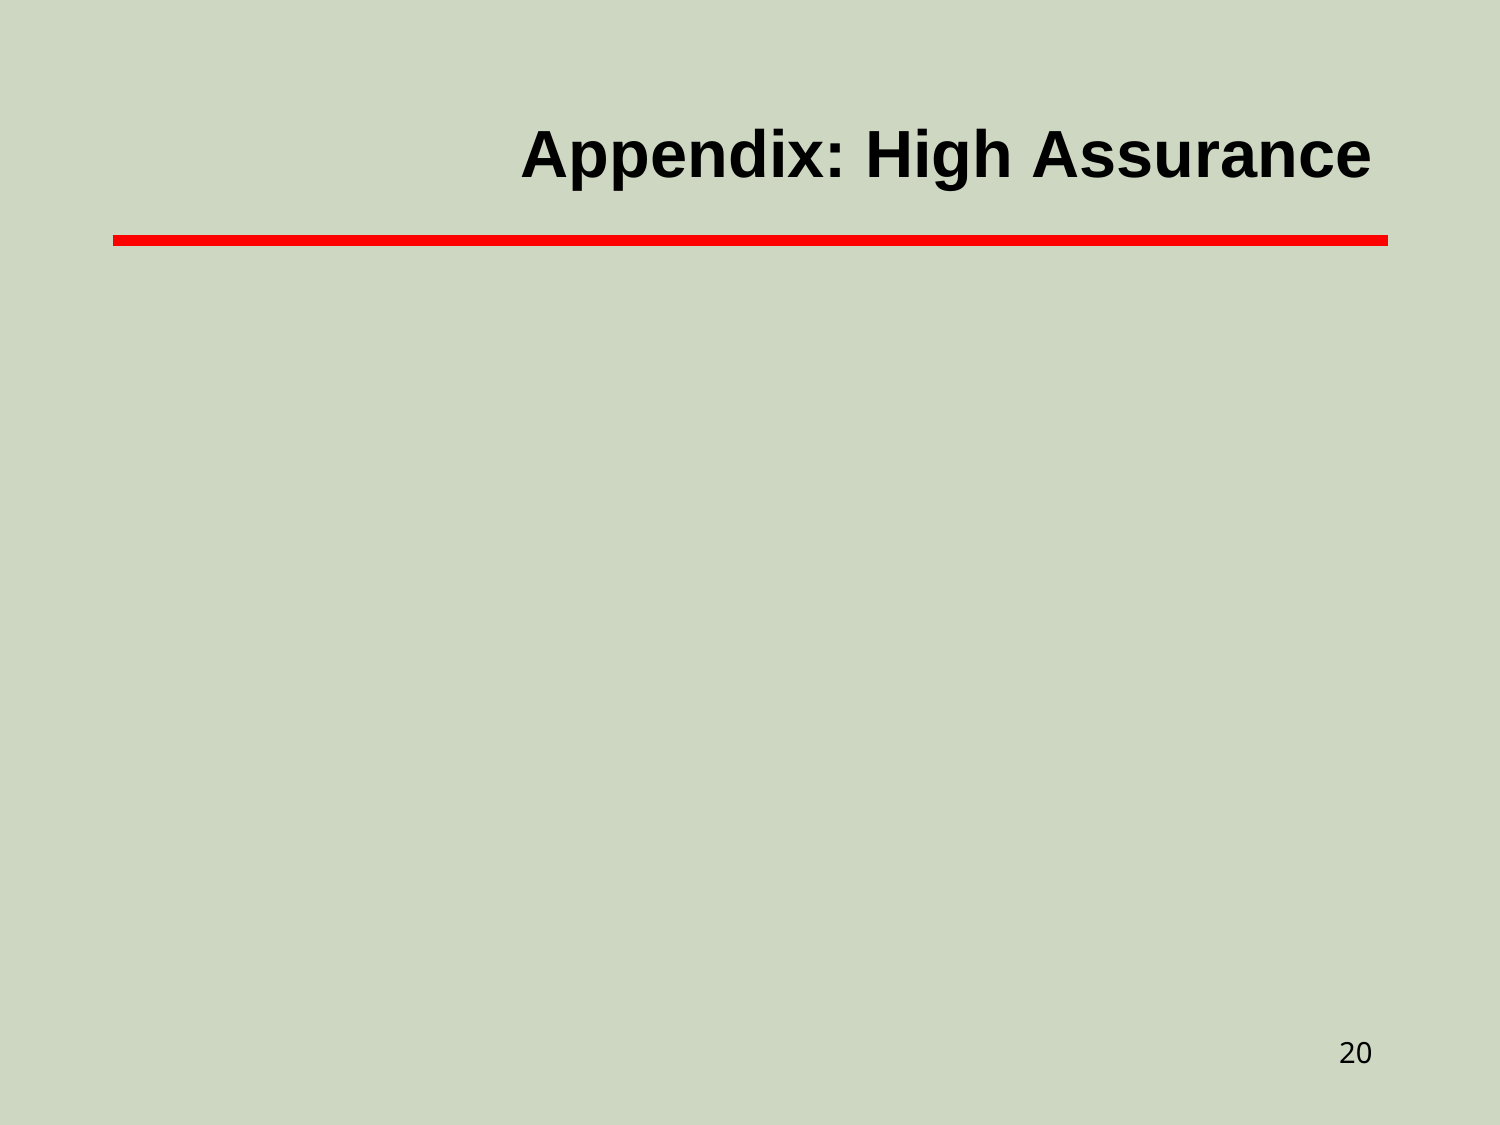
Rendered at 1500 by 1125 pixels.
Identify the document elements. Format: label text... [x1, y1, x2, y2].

title Appendix: High Assurance [337, 85, 1388, 224]
